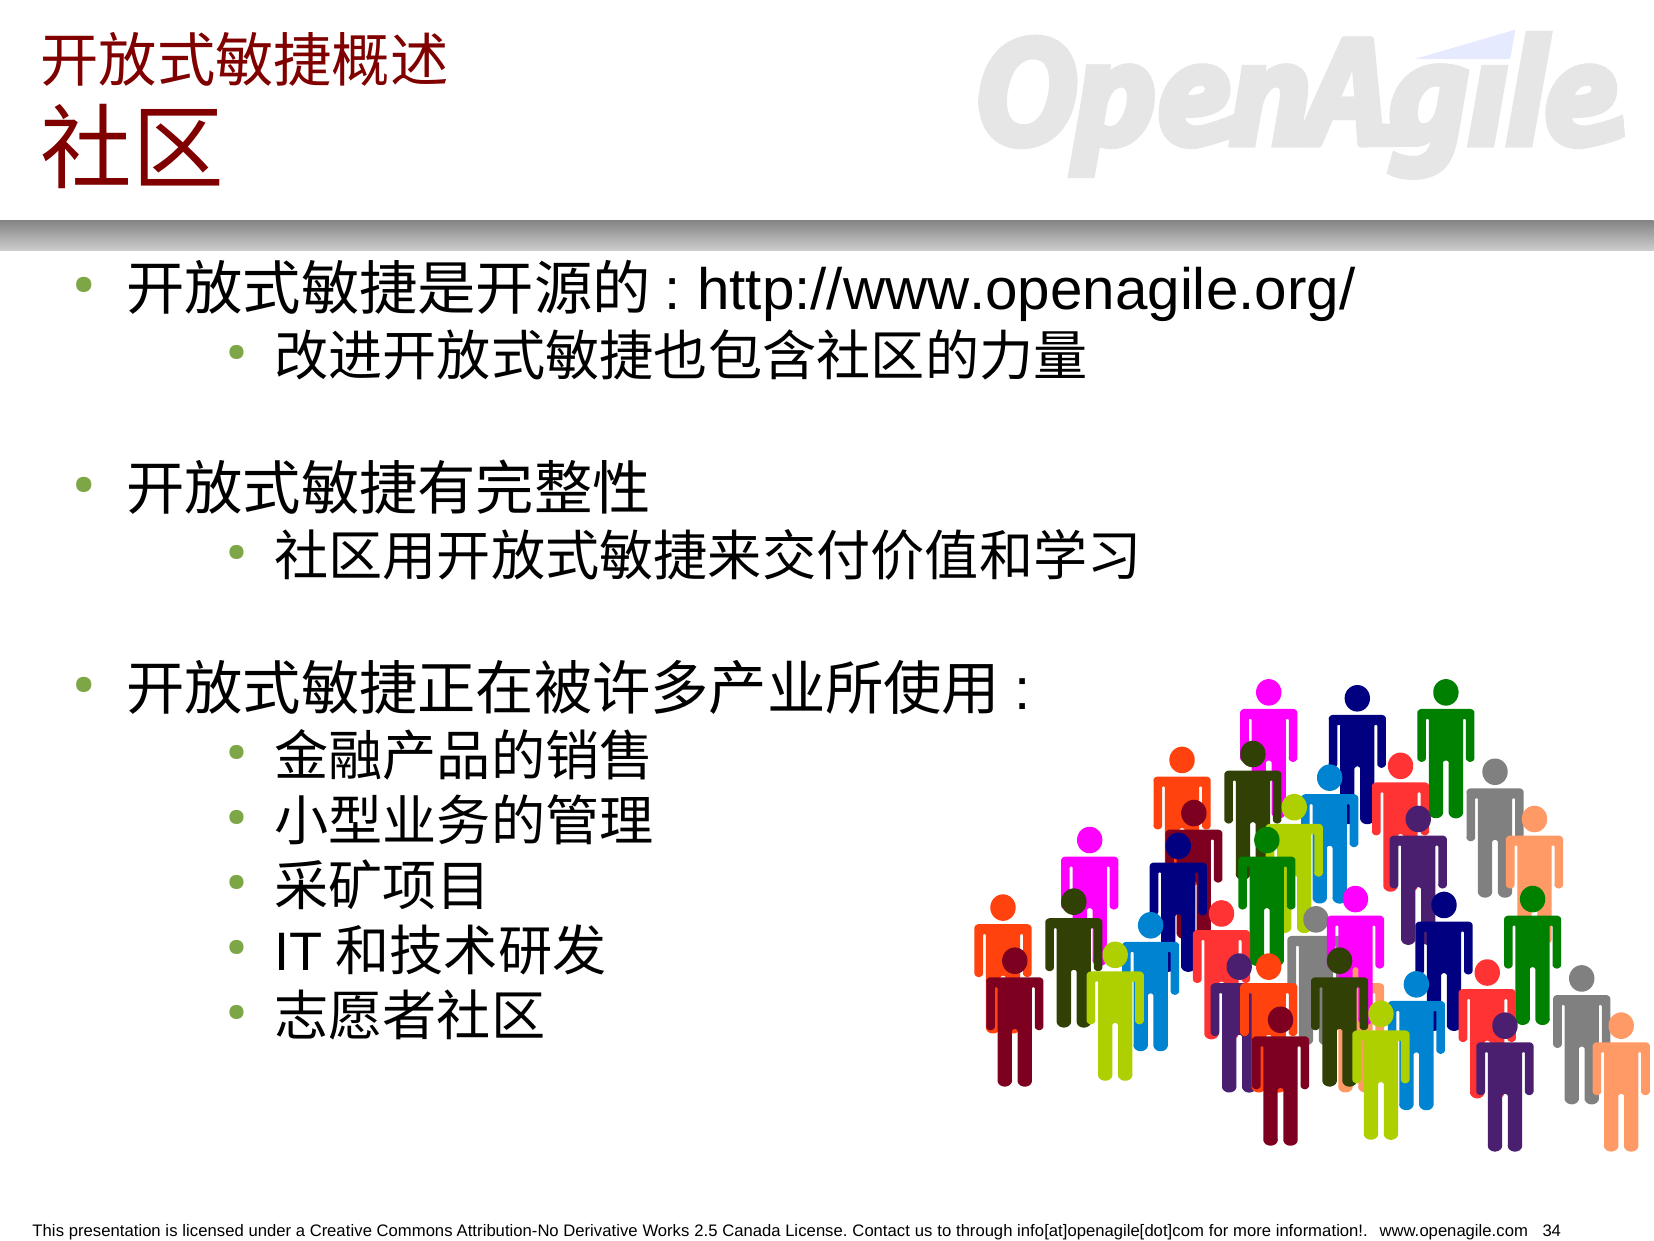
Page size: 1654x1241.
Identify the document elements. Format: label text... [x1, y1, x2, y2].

text_box [1077, 826, 1103, 854]
text_box [1169, 746, 1195, 774]
text_box [1569, 965, 1595, 992]
text_box [1256, 679, 1282, 706]
text_box [1387, 752, 1414, 780]
text_box [1344, 685, 1371, 712]
text_box [1482, 758, 1508, 786]
text_box [1553, 995, 1650, 1152]
title 开放式敏捷概述 社区 [40, 8, 1654, 222]
text_box [990, 894, 1016, 921]
list 开放式敏捷是开源的: http://www.openagile.org/ 改进开放式敏捷也包含社区的力量 开放式敏捷有完整性 社区用开放式敏捷来交付价值和学习 开放式敏捷正在被许多产业所使用: 金融产品的销售 小型业务的管理 采矿项目 IT和技术研发 志愿者社区 [37, 251, 1654, 1192]
text_box [1433, 679, 1459, 706]
text_box [1045, 708, 1564, 1152]
text_box [974, 924, 1044, 1087]
text_box [1474, 959, 1500, 986]
